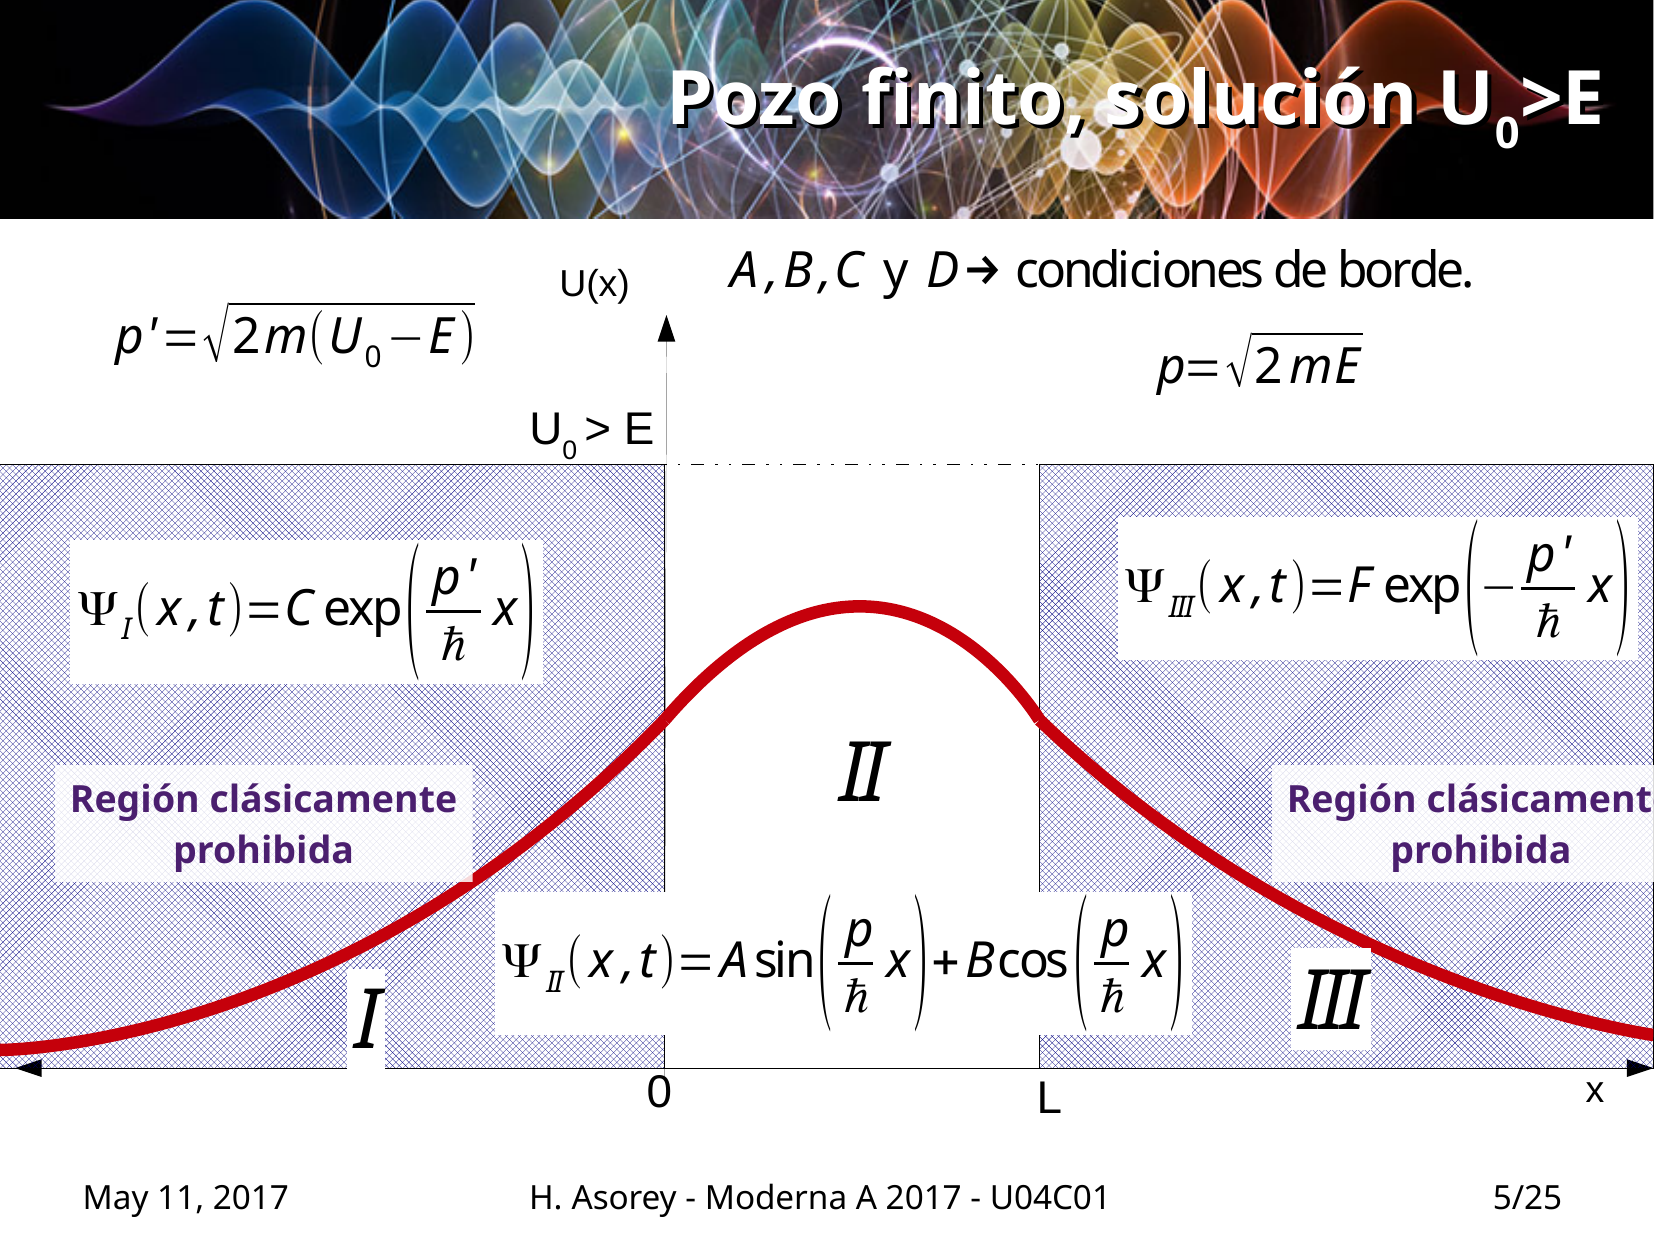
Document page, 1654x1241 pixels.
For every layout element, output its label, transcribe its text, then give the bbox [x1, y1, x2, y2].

text_box [1039, 730, 1654, 1069]
text_box L [1021, 1065, 1093, 1156]
text_box [0, 464, 665, 1043]
text_box 0 [631, 1059, 703, 1150]
text_box U0 > E [514, 395, 670, 486]
text_box x [1570, 1061, 1642, 1152]
chart [495, 892, 1193, 1036]
title Pozo finito, solución U0>E [45, 15, 1606, 191]
chart [1290, 948, 1372, 1051]
text_box U(x) [544, 255, 646, 346]
text_box Región clásicamente prohibida [55, 765, 415, 872]
text_box [1039, 464, 1654, 1028]
chart [105, 300, 483, 375]
chart [1146, 330, 1371, 396]
chart [70, 540, 543, 684]
chart [831, 720, 892, 822]
chart [720, 239, 1480, 301]
chart [1117, 517, 1638, 661]
chart [347, 969, 386, 1071]
text_box Región clásicamente prohibida [1272, 765, 1632, 872]
picture [0, 0, 1654, 219]
text_box [0, 730, 665, 1069]
